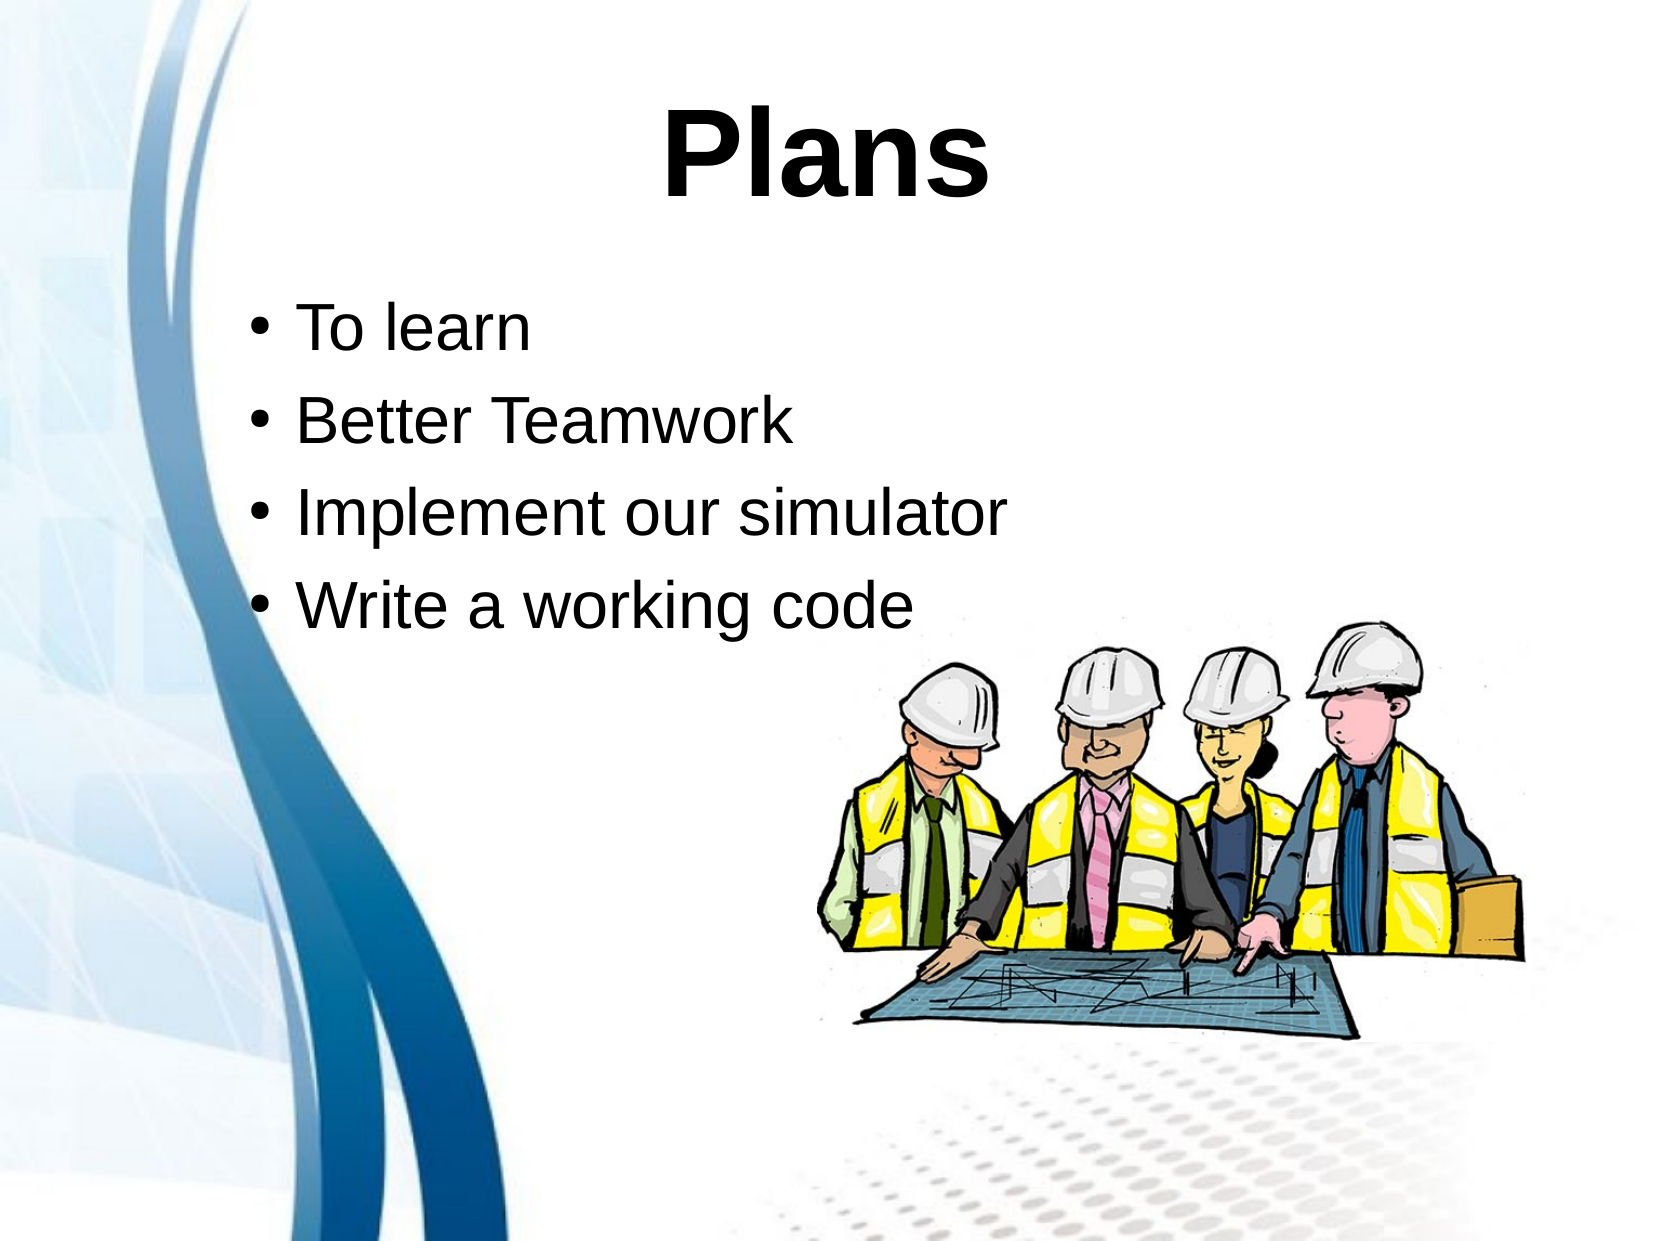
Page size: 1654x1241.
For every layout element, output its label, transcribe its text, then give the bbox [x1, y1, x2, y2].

list To learn Better Teamwork Implement our simulator Write a working code [82, 290, 1571, 1010]
title Plans [82, 49, 1571, 257]
picture [0, 0, 1654, 1241]
